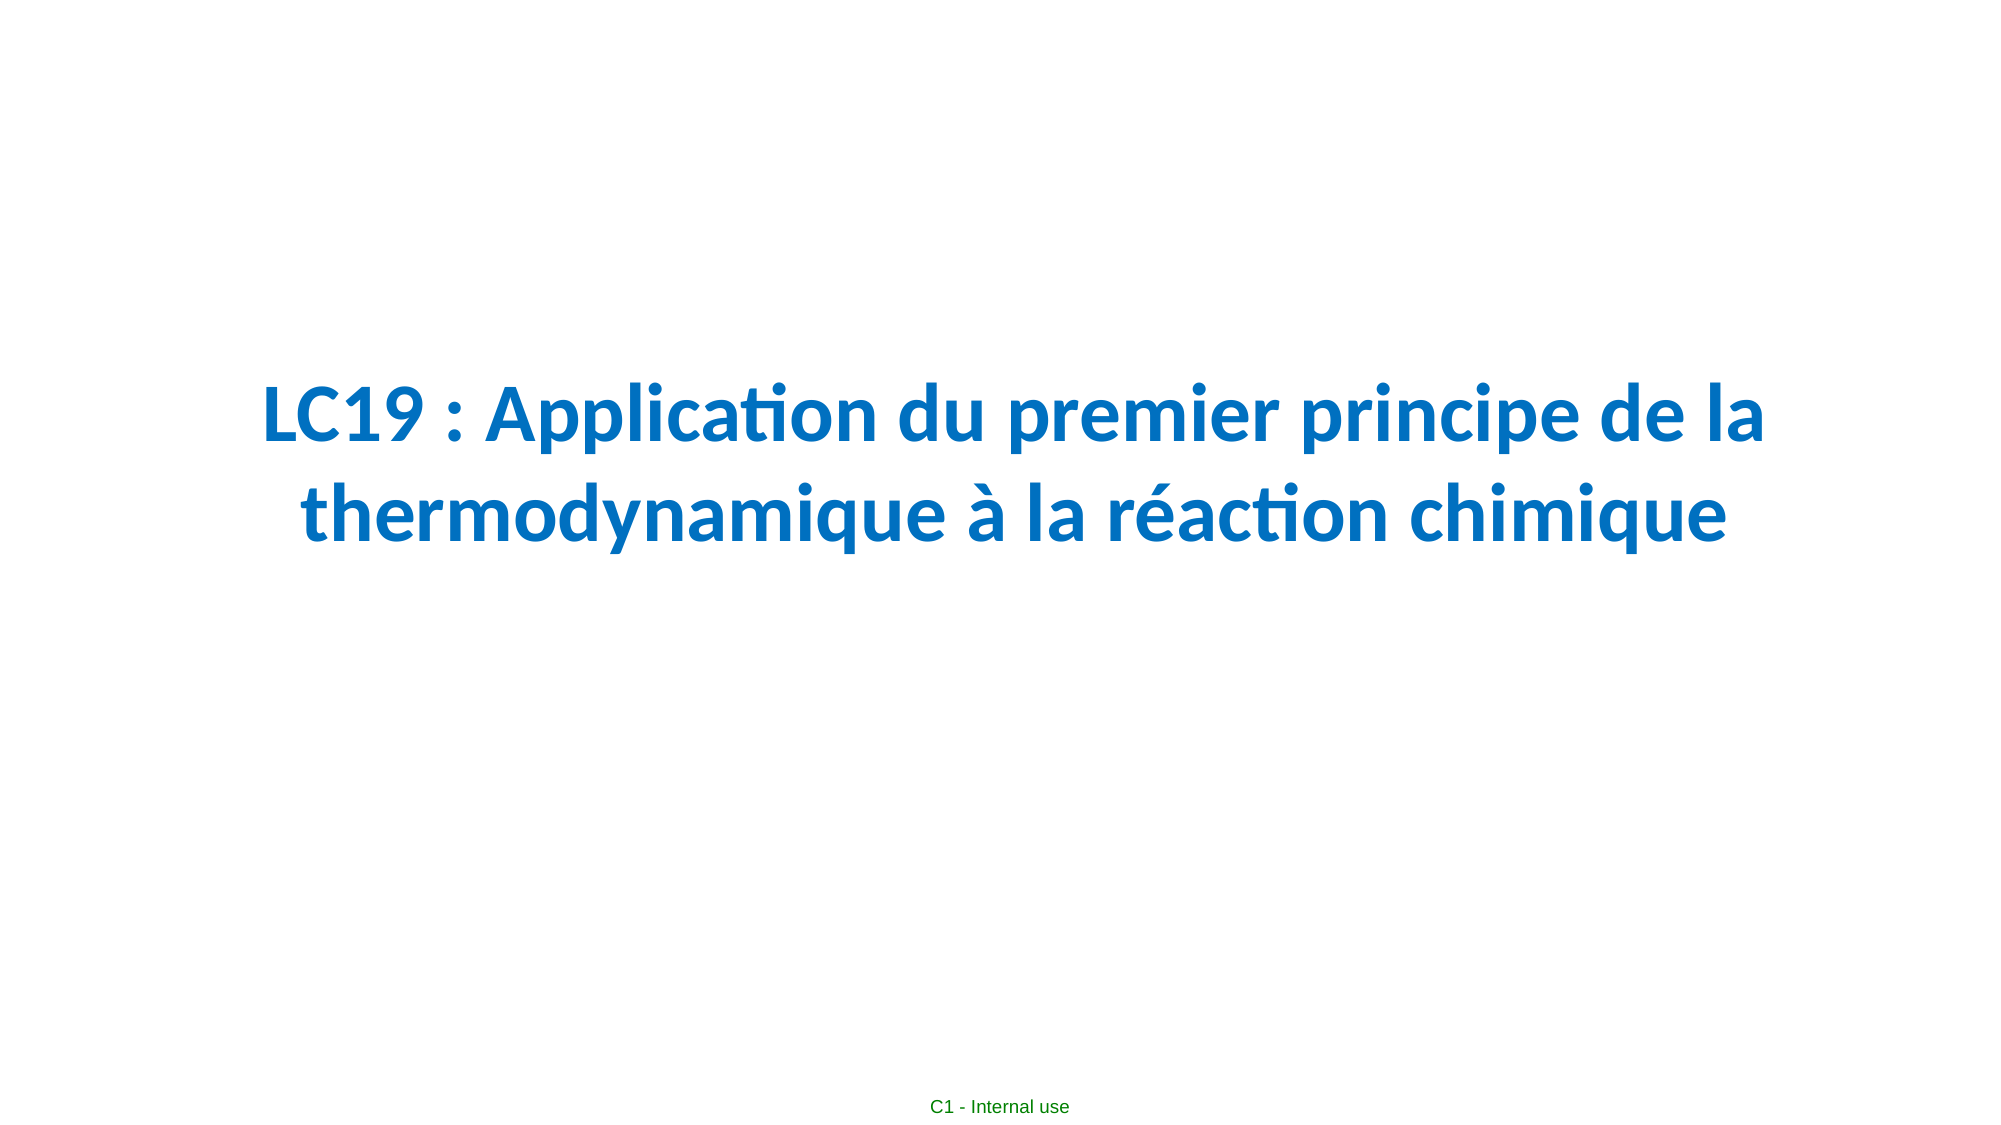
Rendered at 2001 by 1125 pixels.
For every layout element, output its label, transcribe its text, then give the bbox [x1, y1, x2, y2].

text_box LC19 : Application du premier principe de la thermodynamique à la réaction chimique [164, 350, 1866, 568]
